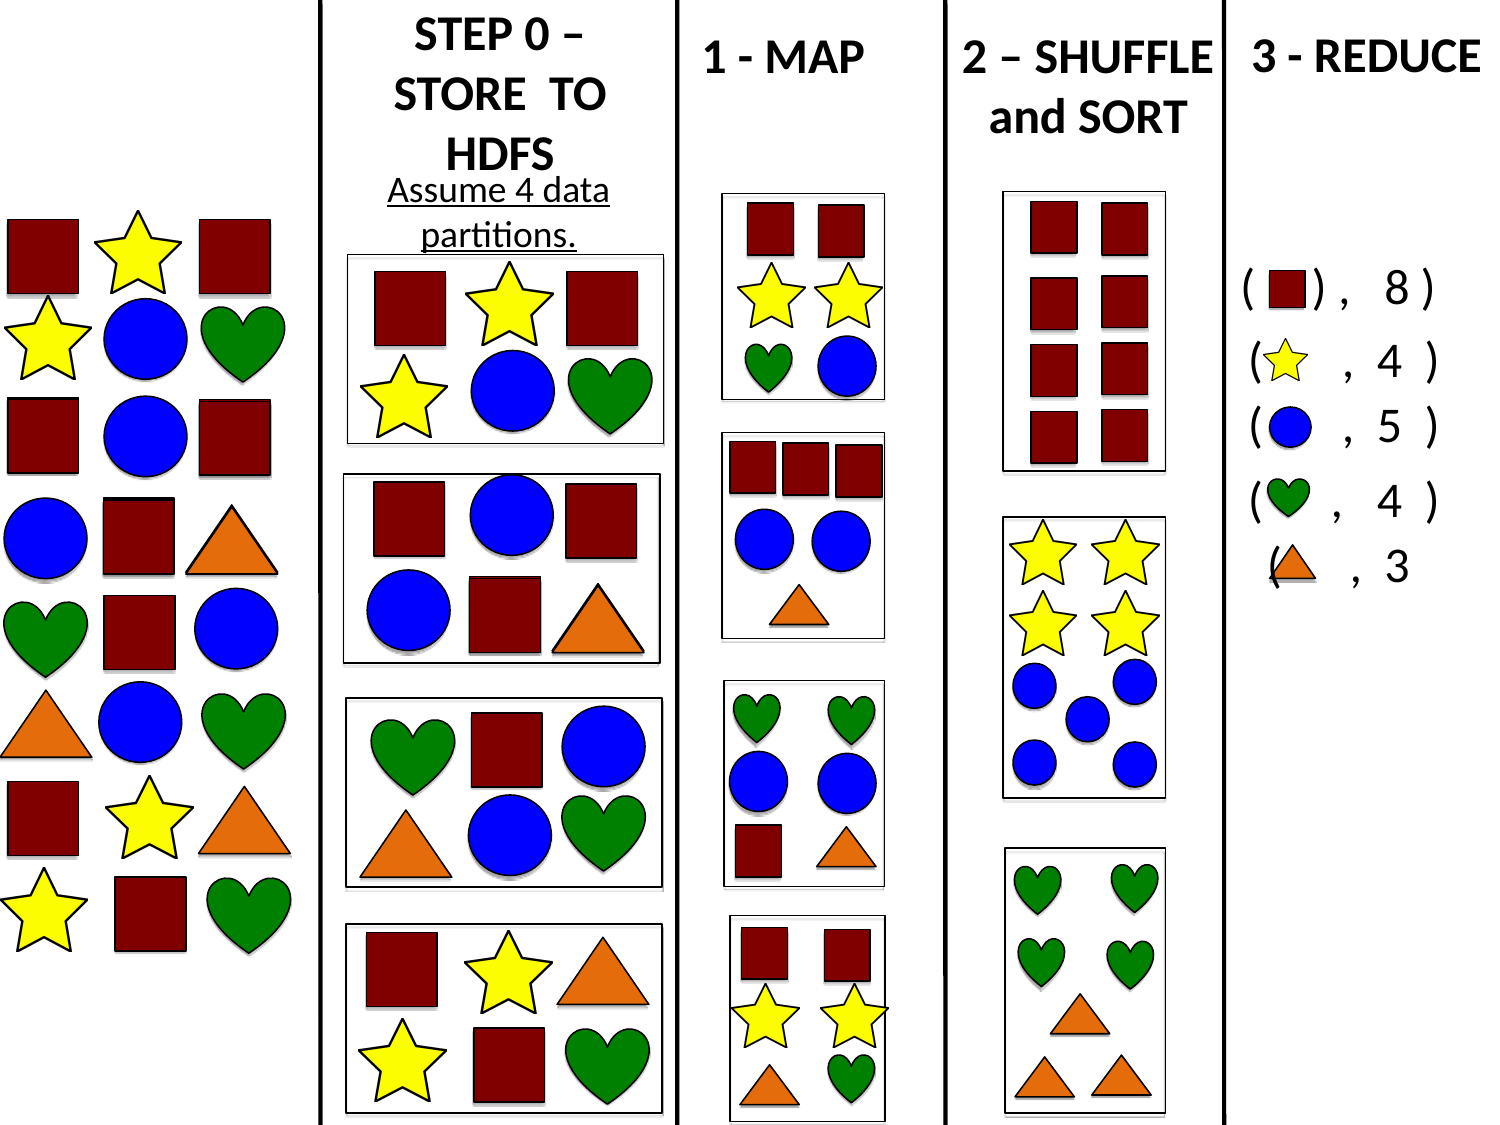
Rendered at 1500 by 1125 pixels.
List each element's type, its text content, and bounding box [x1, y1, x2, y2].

text_box [1113, 741, 1157, 788]
picture [1009, 590, 1077, 656]
text_box [1111, 864, 1158, 913]
text_box 3 - REDUCE [1224, 14, 1500, 90]
text_box 2 – SHUFFLE and SORT [929, 16, 1248, 152]
text_box ( , 3 [1200, 525, 1477, 601]
text_box [818, 336, 877, 397]
text_box [733, 694, 781, 743]
text_box [470, 474, 554, 556]
text_box [367, 569, 451, 651]
text_box [729, 441, 776, 493]
picture [820, 983, 889, 1048]
text_box [568, 358, 652, 434]
text_box ( , 5 ) [1200, 384, 1477, 460]
text_box [1030, 277, 1077, 330]
text_box [115, 877, 186, 952]
text_box [741, 927, 788, 980]
text_box ( , 4 ) [1200, 320, 1477, 384]
picture [360, 354, 448, 438]
text_box [104, 396, 187, 477]
text_box [473, 1028, 545, 1102]
text_box [471, 713, 543, 788]
text_box [373, 481, 445, 556]
text_box [1101, 342, 1148, 395]
text_box [360, 810, 452, 878]
text_box [469, 576, 541, 653]
text_box [199, 399, 271, 476]
text_box [185, 504, 278, 575]
picture [105, 775, 194, 859]
picture [814, 262, 883, 328]
text_box [812, 511, 871, 572]
text_box [371, 720, 455, 796]
text_box [104, 298, 187, 380]
text_box [1030, 201, 1077, 253]
text_box [1013, 663, 1056, 709]
text_box [1018, 938, 1065, 987]
text_box [557, 937, 649, 1005]
text_box [375, 271, 446, 346]
picture [737, 262, 806, 328]
text_box [565, 1029, 650, 1105]
text_box [1113, 659, 1157, 705]
picture [358, 1018, 447, 1102]
text_box [1030, 411, 1077, 464]
text_box STEP 0 – STORE TO HDFS [355, 0, 645, 157]
text_box [7, 397, 79, 474]
text_box [828, 1055, 875, 1103]
text_box ( , 4 ) [1200, 460, 1477, 525]
text_box [1066, 696, 1110, 742]
text_box [199, 219, 271, 294]
text_box [1013, 740, 1056, 786]
text_box [824, 929, 871, 982]
text_box [566, 271, 638, 346]
text_box Assume 4 data partitions. [320, 157, 678, 262]
text_box [1107, 941, 1154, 990]
text_box [7, 781, 79, 856]
text_box [836, 445, 882, 497]
text_box [562, 706, 646, 787]
picture [464, 930, 553, 1014]
text_box [0, 690, 92, 758]
text_box [747, 203, 794, 255]
text_box [739, 1064, 800, 1105]
text_box [745, 344, 792, 393]
text_box [207, 878, 291, 954]
text_box [1050, 993, 1110, 1034]
text_box [735, 509, 794, 570]
text_box [4, 498, 87, 579]
picture [4, 295, 92, 380]
picture [465, 261, 554, 346]
text_box [816, 826, 877, 867]
text_box [201, 307, 285, 383]
picture [1091, 519, 1160, 585]
picture [0, 867, 88, 952]
text_box [7, 219, 79, 294]
text_box [1101, 275, 1148, 328]
text_box [104, 595, 175, 670]
text_box [828, 696, 875, 745]
text_box [366, 932, 437, 1007]
text_box [201, 694, 286, 770]
picture [1091, 590, 1160, 656]
text_box [194, 588, 278, 669]
text_box [98, 681, 182, 763]
text_box [471, 350, 555, 432]
text_box [729, 751, 788, 812]
picture [1009, 519, 1077, 585]
text_box [1091, 1055, 1152, 1096]
text_box [818, 753, 877, 814]
text_box [782, 443, 829, 495]
text_box 1 - MAP [677, 16, 890, 92]
text_box [552, 583, 644, 653]
text_box [468, 794, 552, 876]
text_box [1014, 1056, 1075, 1097]
text_box [565, 484, 637, 558]
text_box [198, 786, 291, 854]
text_box [1014, 866, 1061, 915]
text_box [1030, 344, 1077, 397]
text_box [818, 205, 865, 257]
text_box [561, 796, 646, 872]
text_box [1101, 409, 1148, 462]
text_box [769, 584, 829, 625]
text_box [1101, 203, 1148, 255]
text_box [103, 498, 175, 574]
text_box [3, 602, 88, 678]
picture [94, 210, 182, 294]
text_box ( ) , 8 ) [1200, 247, 1477, 320]
text_box [735, 825, 782, 877]
picture [731, 983, 800, 1048]
